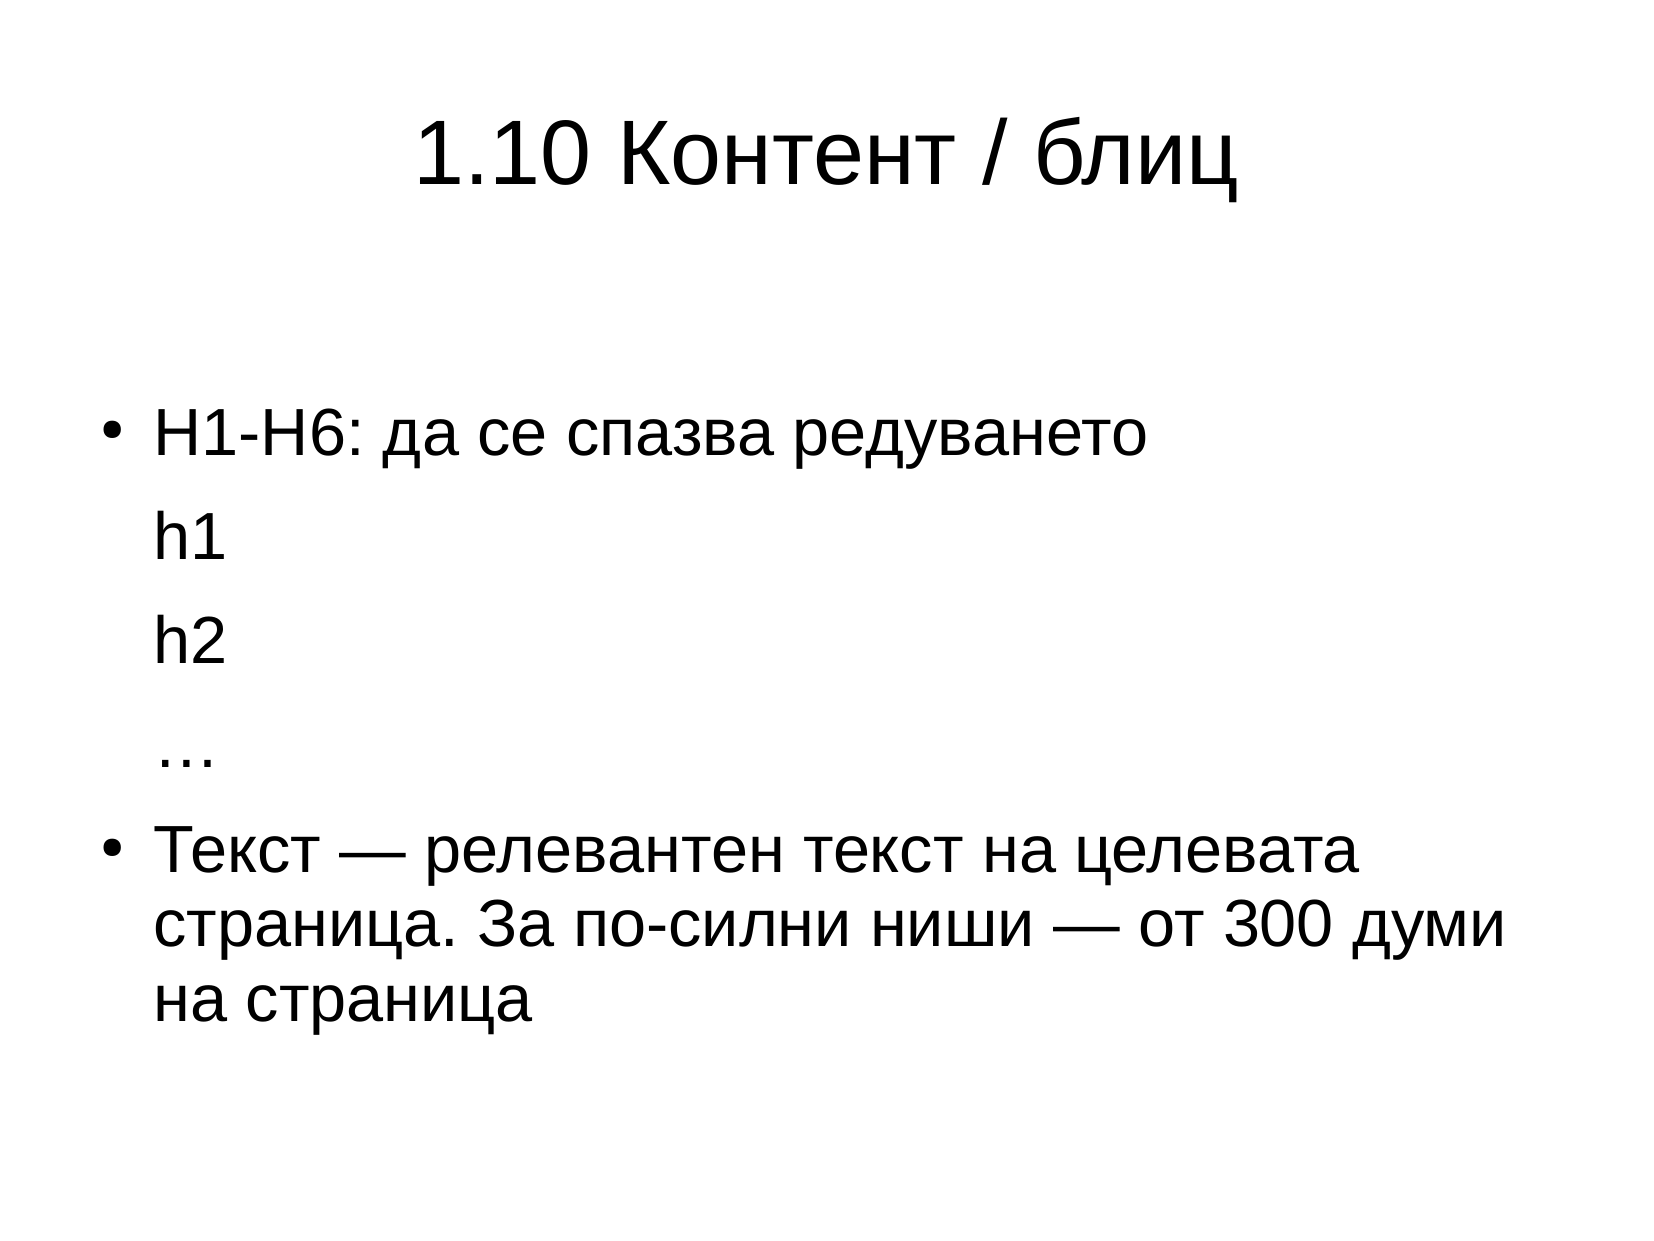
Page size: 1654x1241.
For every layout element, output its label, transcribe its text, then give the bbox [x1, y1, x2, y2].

list H1-H6: да се спазва редуването h1 h2 … Текст — релевантен текст на целевата страница. За по-силни ниши — от 300 думи на страница [82, 290, 1571, 1109]
title 1.10 Контент / блиц [82, 49, 1571, 257]
